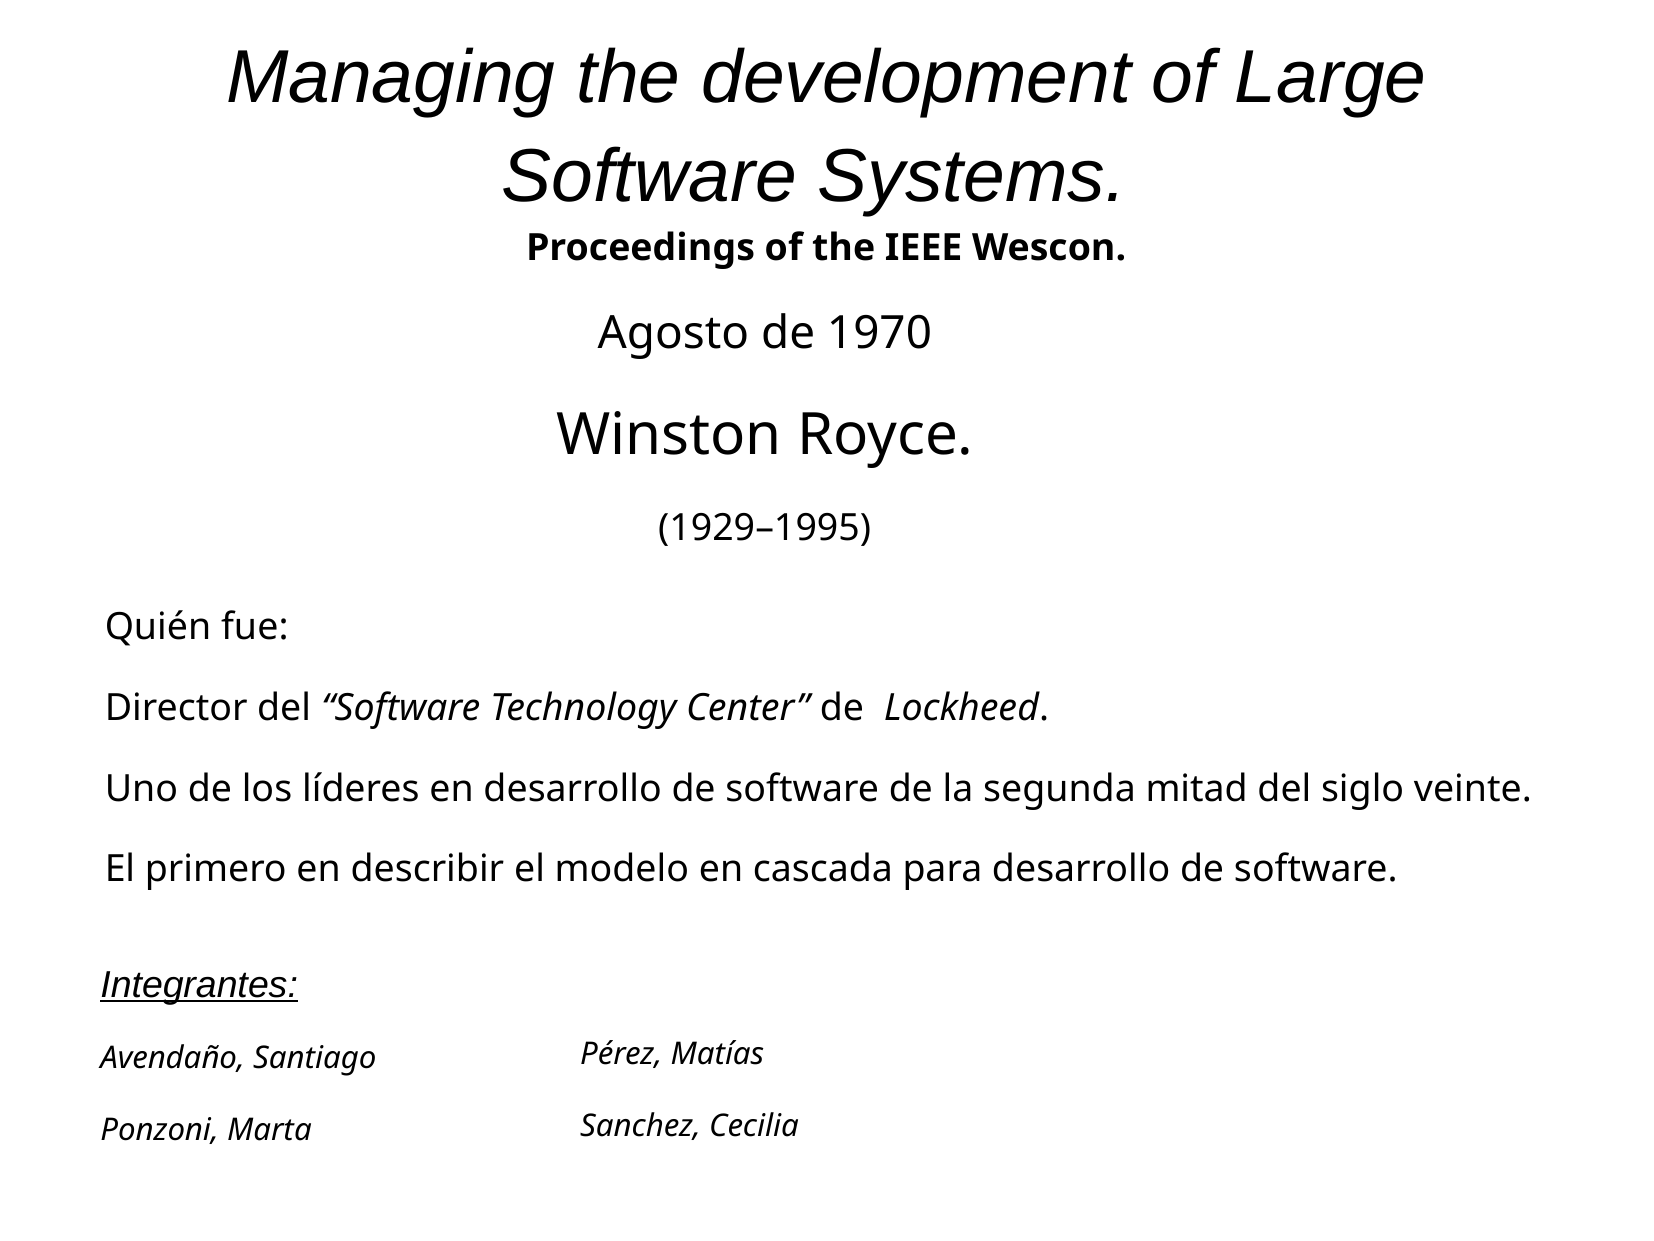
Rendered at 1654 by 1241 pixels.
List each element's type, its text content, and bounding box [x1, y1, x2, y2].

list Pérez, Matías Sanchez, Cecilia [562, 959, 976, 1185]
list Quién fue: Director del “Software Technology Center” de Lockheed. Uno de los líderes en desarrollo de software de la segunda mitad del siglo veinte. El primero en describir el modelo en cascada para desarrollo de software. [86, 600, 1576, 938]
list Agosto de 1970 Winston Royce. (1929–1995) [86, 300, 1426, 550]
title Managing the development of Large Software Systems. Proceedings of the IEEE Wescon. [82, 34, 1571, 272]
list Integrantes: Avendaño, Santiago Ponzoni, Marta [82, 963, 526, 1189]
